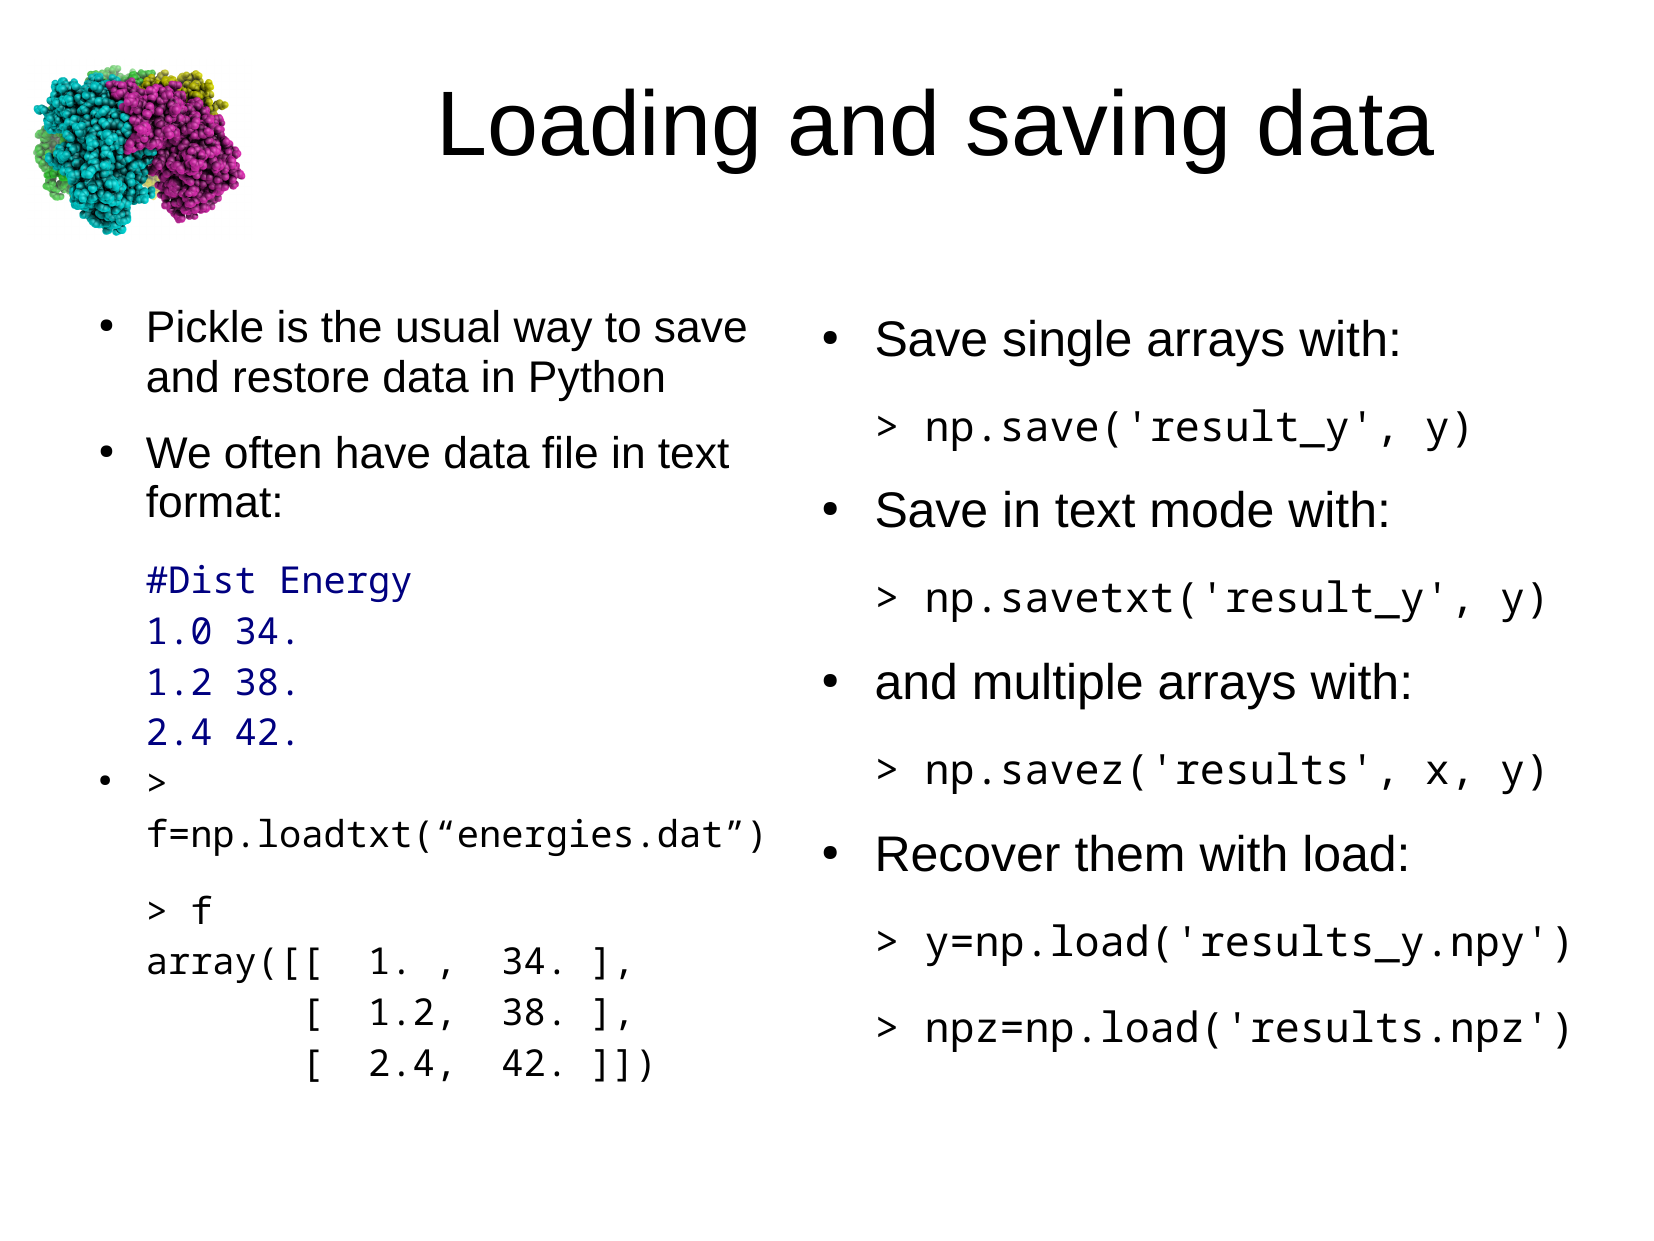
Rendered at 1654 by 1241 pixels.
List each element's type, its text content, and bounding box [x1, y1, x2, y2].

picture [27, 59, 221, 240]
title Loading and saving data [221, 0, 1651, 248]
list Save single arrays with: > np.save('result_y', y) Save in text mode with: > np.savetxt('result_y', y) and multiple arrays with: > np.savez('results', x, y) Recover them with load: > y=np.load('results_y.npy') > npz=np.load('results.npz') [803, 310, 1630, 1115]
list Pickle is the usual way to save and restore data in Python We often have data file in text format: #Dist Energy 1.0 34. 1.2 38. 2.4 42. > f=np.loadtxt(“energies.dat”) > f array([[ 1. , 34. ], [ 1.2, 38. ], [ 2.4, 42. ]]) [82, 302, 809, 1153]
